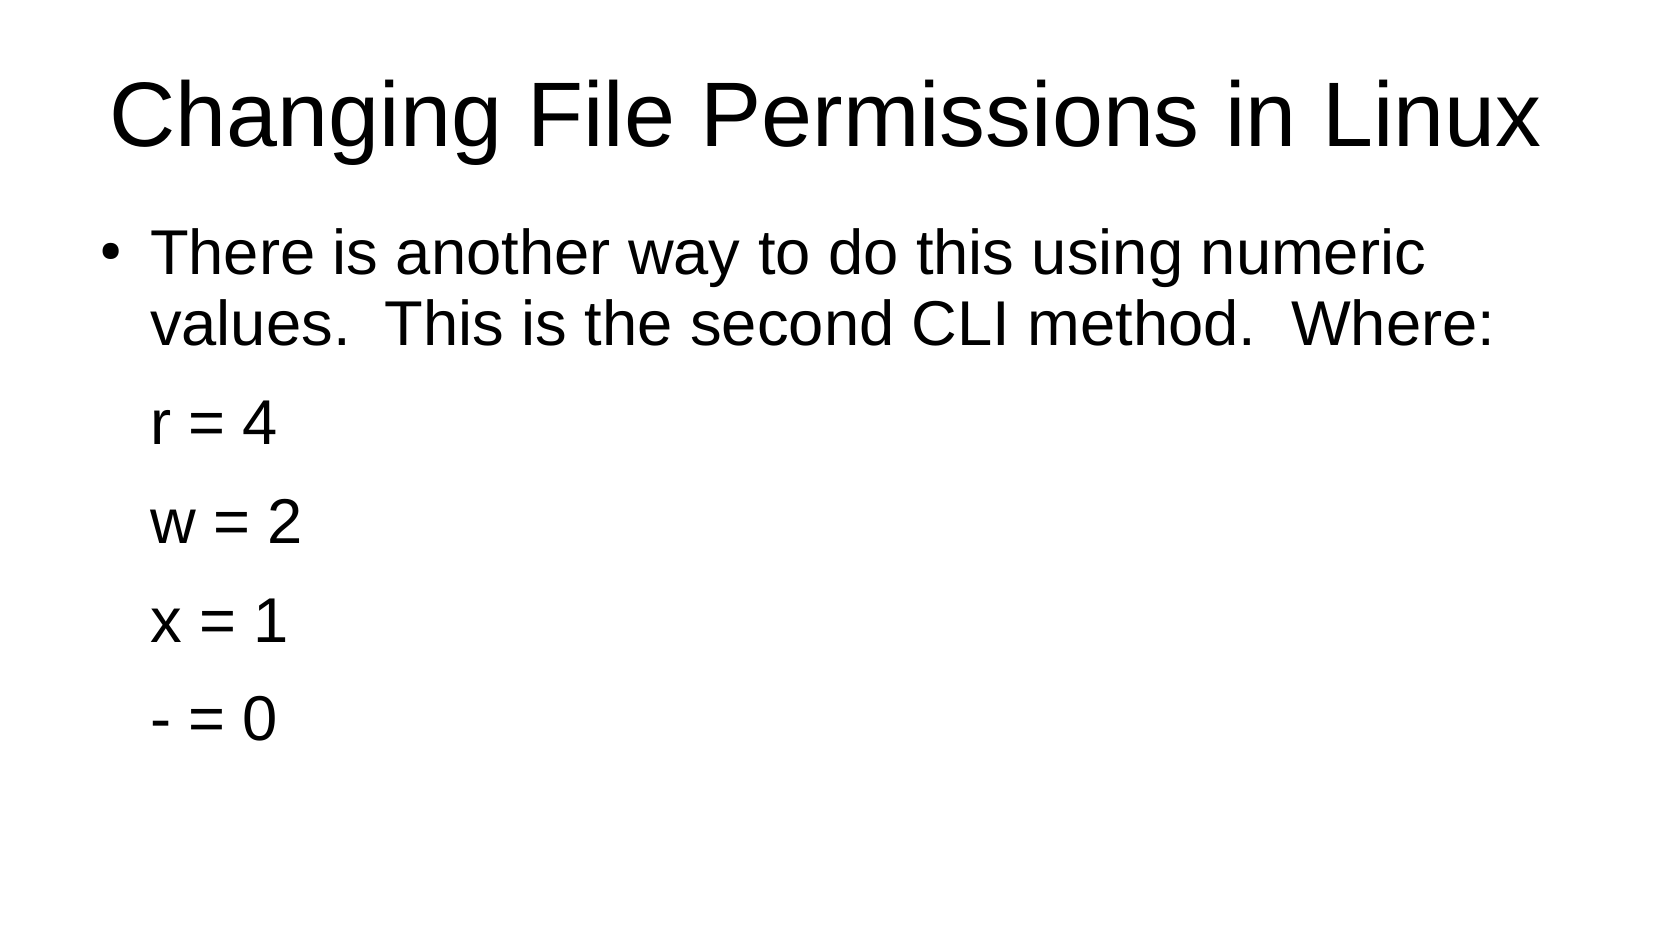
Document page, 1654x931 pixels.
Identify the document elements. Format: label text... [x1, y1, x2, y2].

list There is another way to do this using numeric values. This is the second CLI method. Where: r = 4 w = 2 x = 1 - = 0 [82, 217, 1571, 758]
title Changing File Permissions in Linux [82, 37, 1571, 193]
